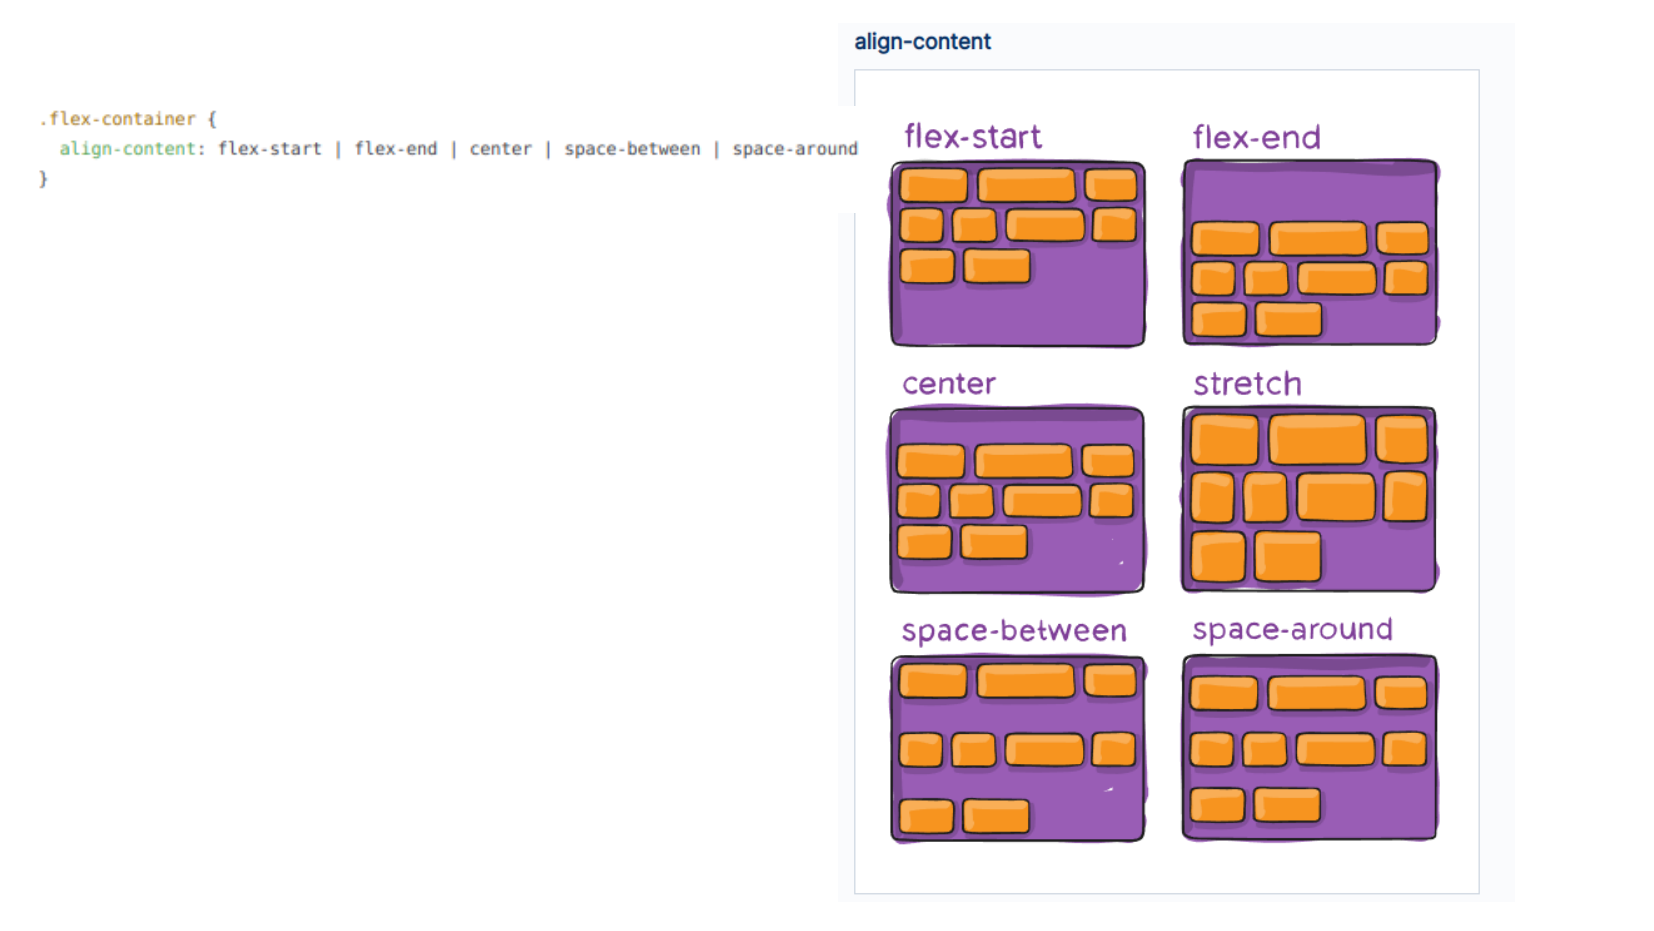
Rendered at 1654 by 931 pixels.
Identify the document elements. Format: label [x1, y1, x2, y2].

picture [26, 23, 1515, 902]
